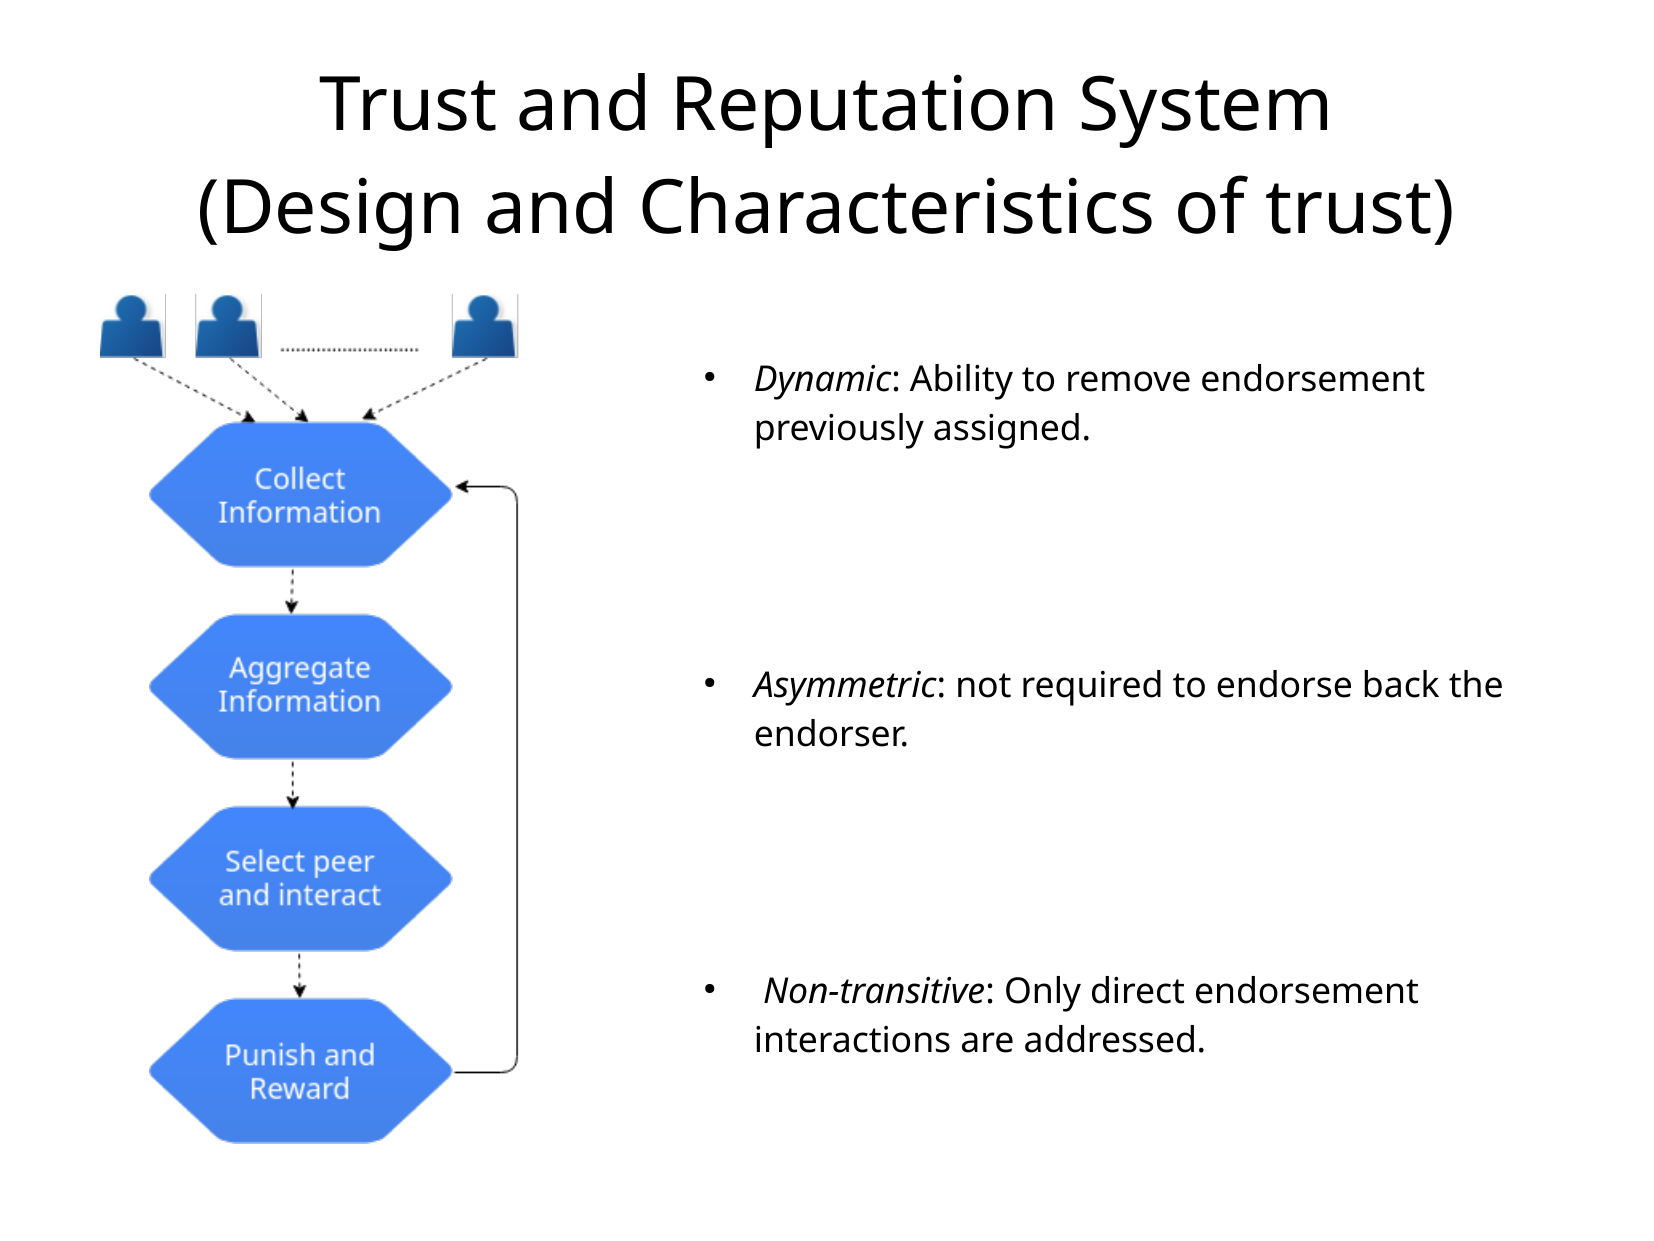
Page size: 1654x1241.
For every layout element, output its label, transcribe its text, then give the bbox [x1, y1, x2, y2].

title Trust and Reputation System (Design and Characteristics of trust) [82, 49, 1571, 257]
list Dynamic: Ability to remove endorsement previously assigned. Asymmetric: not required to endorse back the endorser. Non-transitive: Only direct endorsement interactions are addressed. [686, 353, 1559, 1068]
picture [100, 294, 531, 1144]
